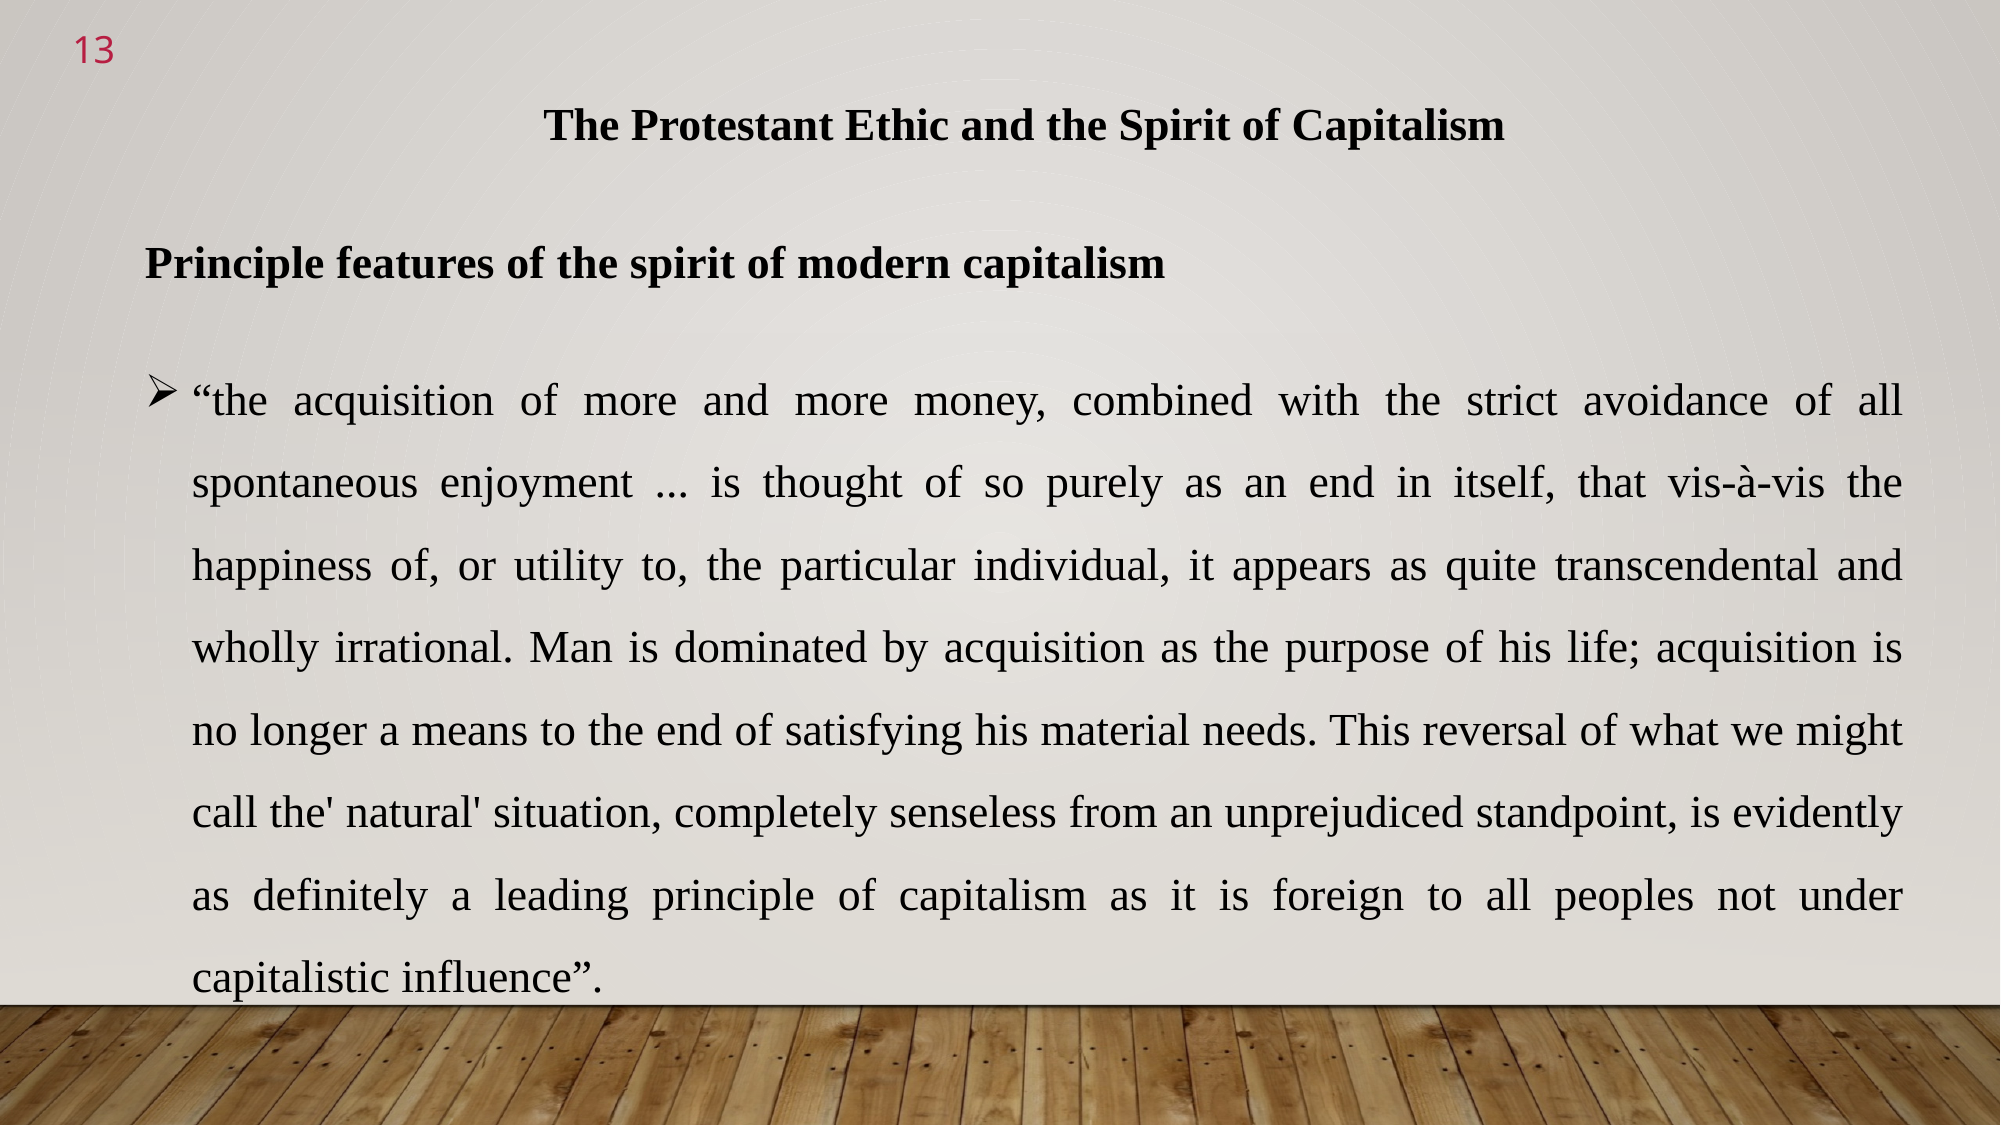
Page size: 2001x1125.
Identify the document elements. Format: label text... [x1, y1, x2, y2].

text_box The Protestant Ethic and the Spirit of Capitalism Principle features of the spirit of modern capitalism “the acquisition of more and more money, combined with the strict avoidance of all spontaneous enjoyment ... is thought of so purely as an end in itself, that vis-à-vis the happiness of, or utility to, the particular individual, it appears as quite transcendental and wholly irrational. Man is dominated by acquisition as the purpose of his life; acquisition is no longer a means to the end of satisfying his material needs. This reversal of what we might call the' natural' situation, completely senseless from an unprejudiced standpoint, is evidently as definitely a leading principle of capitalism as it is foreign to all peoples not under capitalistic influence”. [130, 60, 1920, 1010]
slide_number 21 [0, 18, 131, 102]
picture [0, 1005, 2000, 1125]
